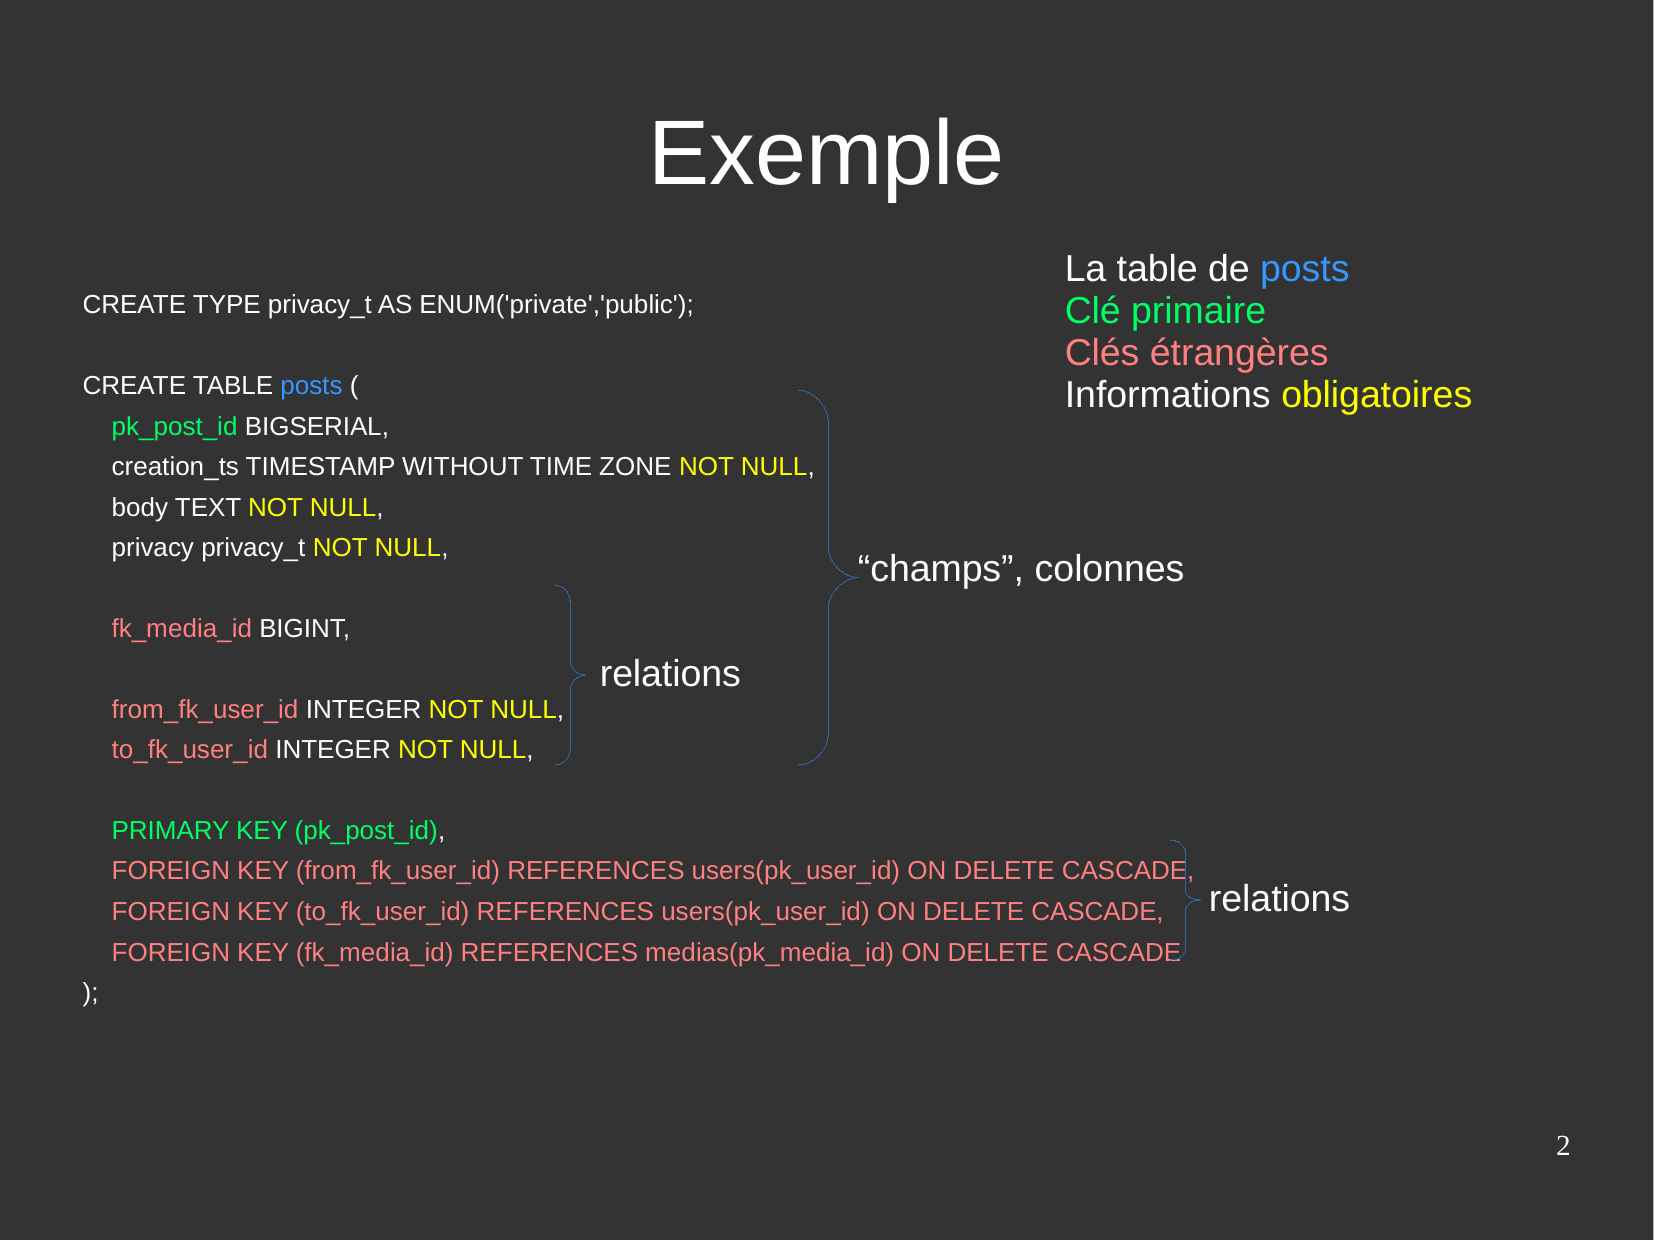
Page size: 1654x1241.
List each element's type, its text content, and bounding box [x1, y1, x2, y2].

text_box relations [585, 645, 781, 706]
text_box La table de posts Clé primaire Clés étrangères Informations obligatoires [1050, 240, 1621, 423]
text_box “champs”, colonnes [843, 540, 1204, 601]
text_box relations [1194, 870, 1390, 931]
title Exemple [82, 49, 1571, 257]
list CREATE TYPE privacy_t AS ENUM('private','public'); CREATE TABLE posts ( pk_post_id BIGSERIAL, creation_ts TIMESTAMP WITHOUT TIME ZONE NOT NULL, body TEXT NOT NULL, privacy privacy_t NOT NULL, fk_media_id BIGINT, from_fk_user_id INTEGER NOT NULL, to_fk_user_id INTEGER NOT NULL, PRIMARY KEY (pk_post_id), FOREIGN KEY (from_fk_user_id) REFERENCES users(pk_user_id) ON DELETE CASCADE, FOREIGN KEY (to_fk_user_id) REFERENCES users(pk_user_id) ON DELETE CASCADE, FOREIGN KEY (fk_media_id) REFERENCES medias(pk_media_id) ON DELETE CASCADE ); [82, 290, 1571, 1010]
